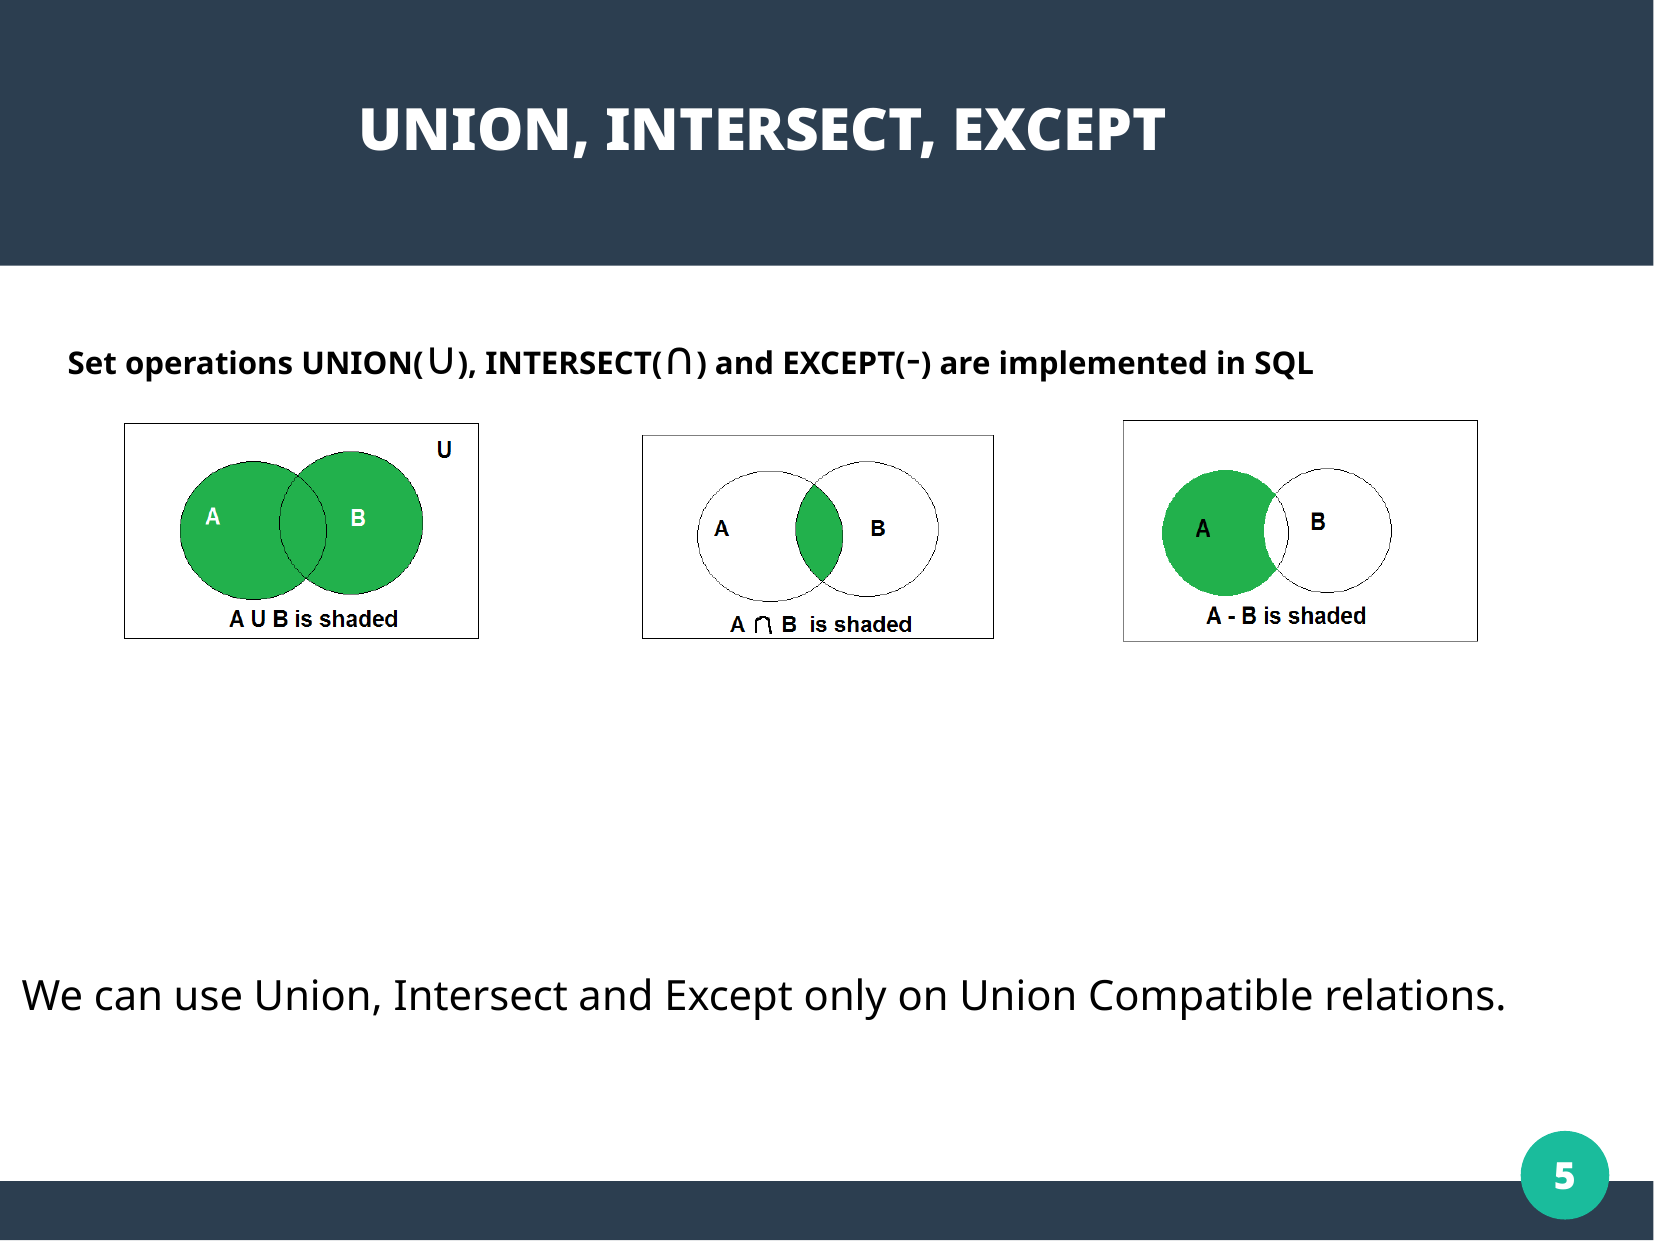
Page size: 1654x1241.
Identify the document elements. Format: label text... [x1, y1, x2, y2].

picture [1110, 404, 1489, 656]
title UNION, INTERSECT, EXCEPT [59, 49, 1595, 207]
text_box Set operations UNION(∪), INTERSECT(∩) and EXCEPT(-) are implemented in SQL [53, 318, 1510, 387]
text_box We can use Union, Intersect and Except only on Union Compatible relations. [6, 958, 1630, 1071]
picture [620, 422, 1008, 654]
picture [112, 412, 491, 651]
